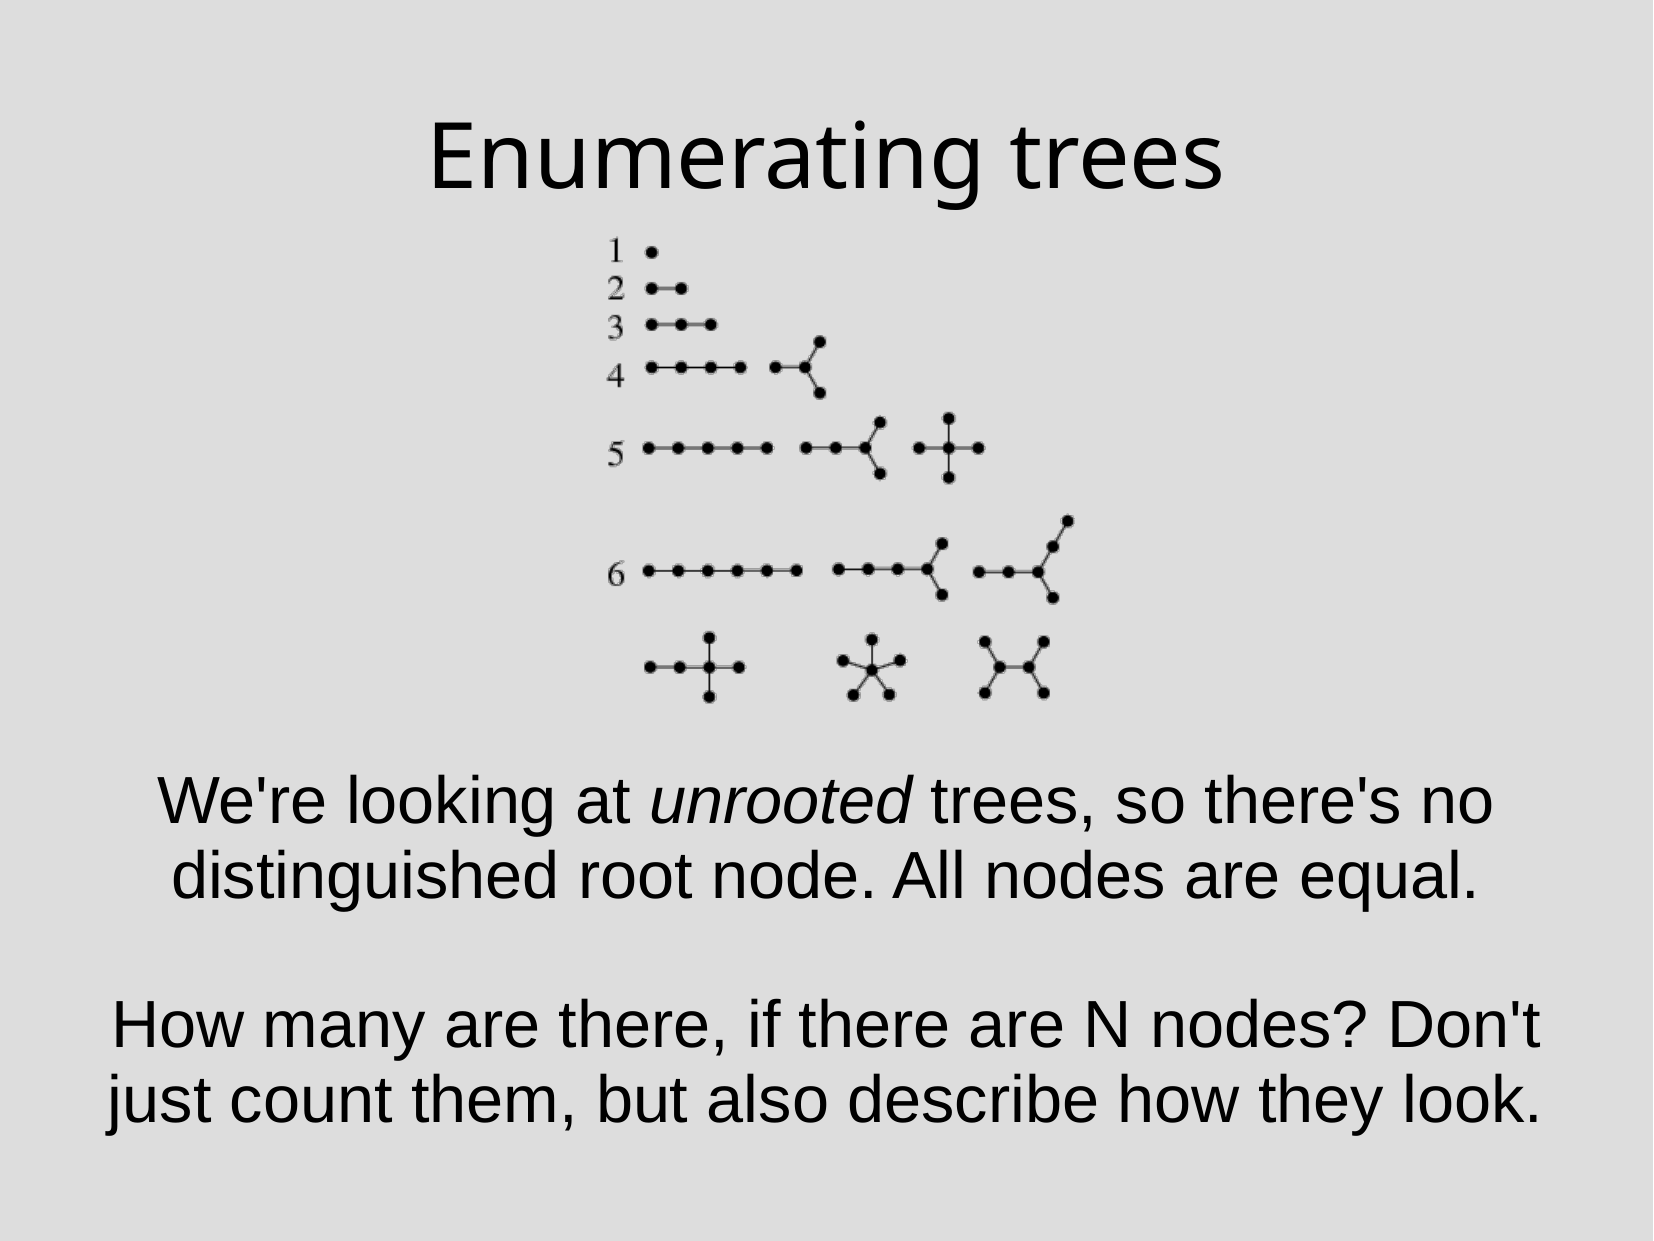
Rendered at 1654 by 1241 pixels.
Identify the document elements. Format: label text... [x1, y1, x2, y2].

subtitle We're looking at unrooted trees, so there's no distinguished root node. All nodes are equal. How many are there, if there are N nodes? Don't just count them, but also describe how they look. [82, 590, 1571, 1241]
picture [604, 234, 1075, 706]
title Enumerating trees [82, 49, 1571, 257]
